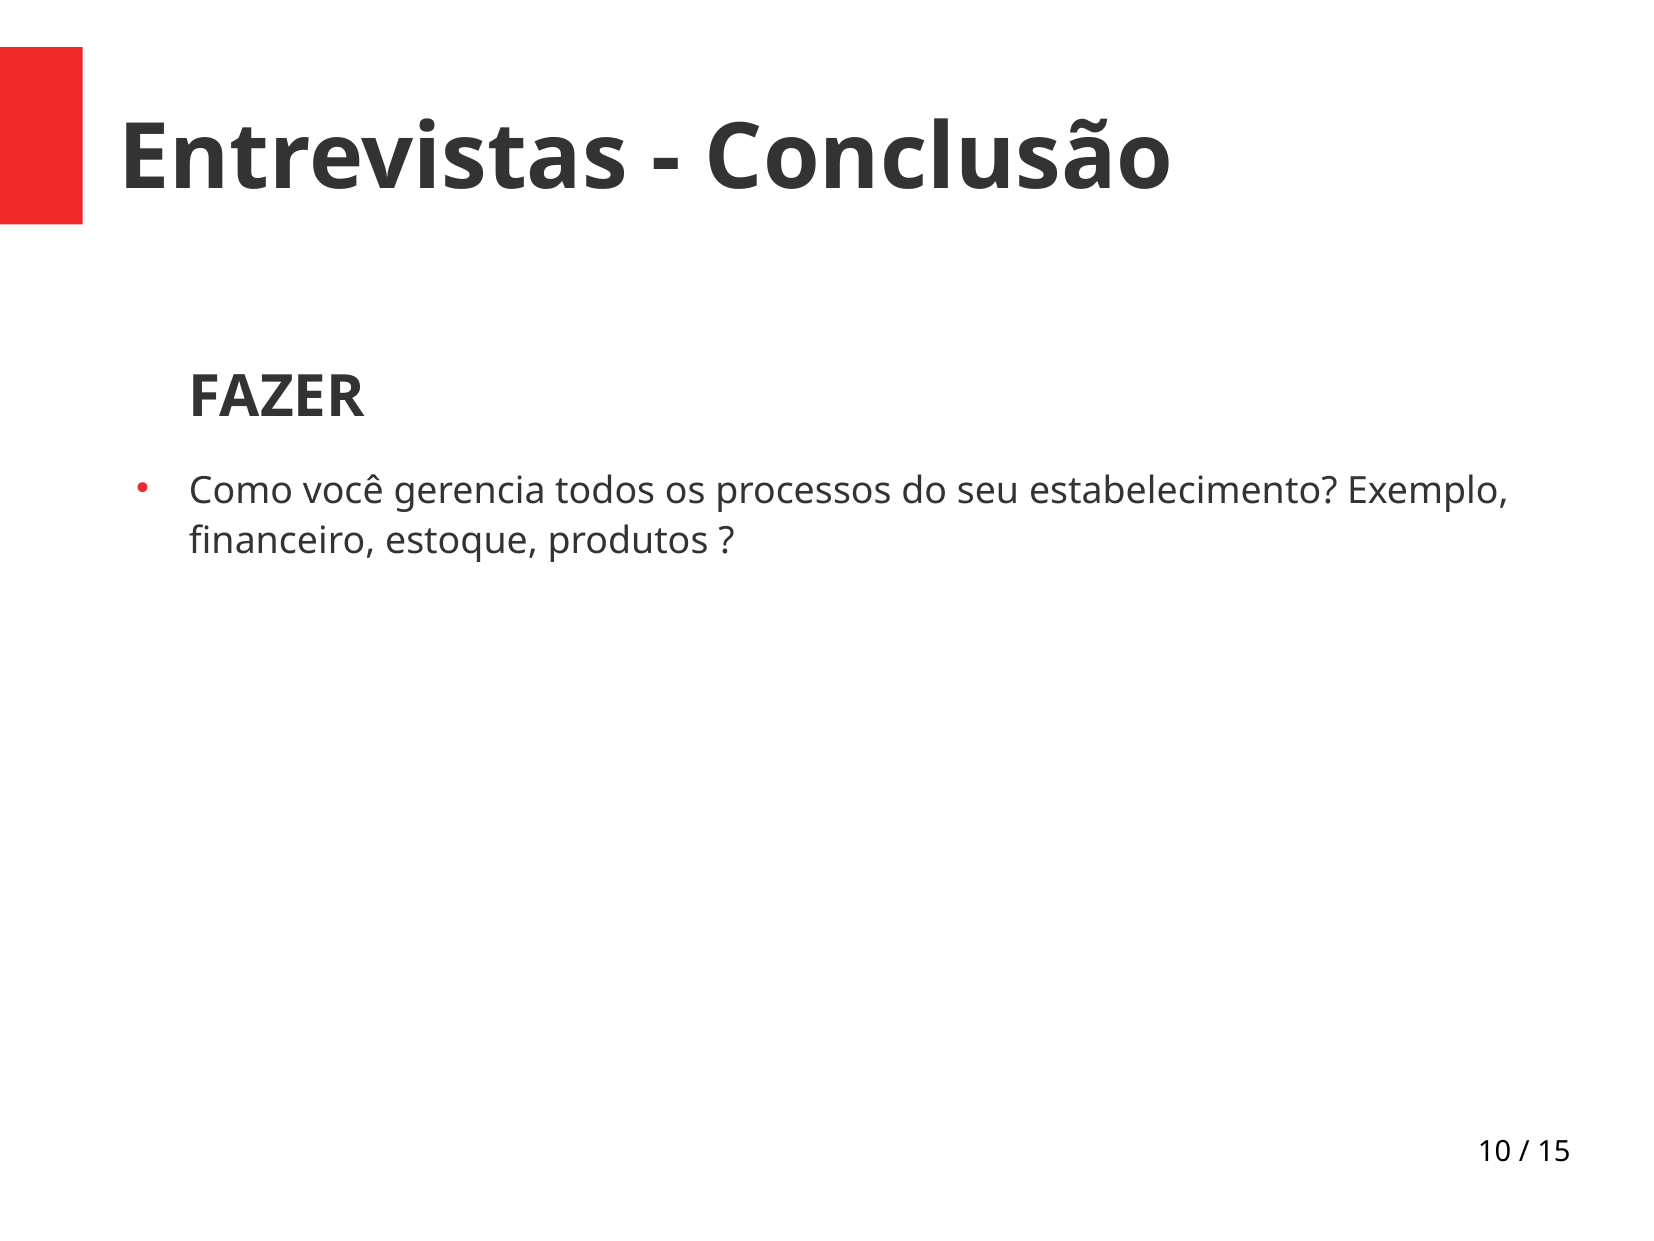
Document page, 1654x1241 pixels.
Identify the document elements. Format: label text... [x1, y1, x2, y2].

title Entrevistas - Conclusão [118, 49, 1571, 257]
list FAZER Como você gerencia todos os processos do seu estabelecimento? Exemplo, financeiro, estoque, produtos ? [118, 354, 1536, 1074]
